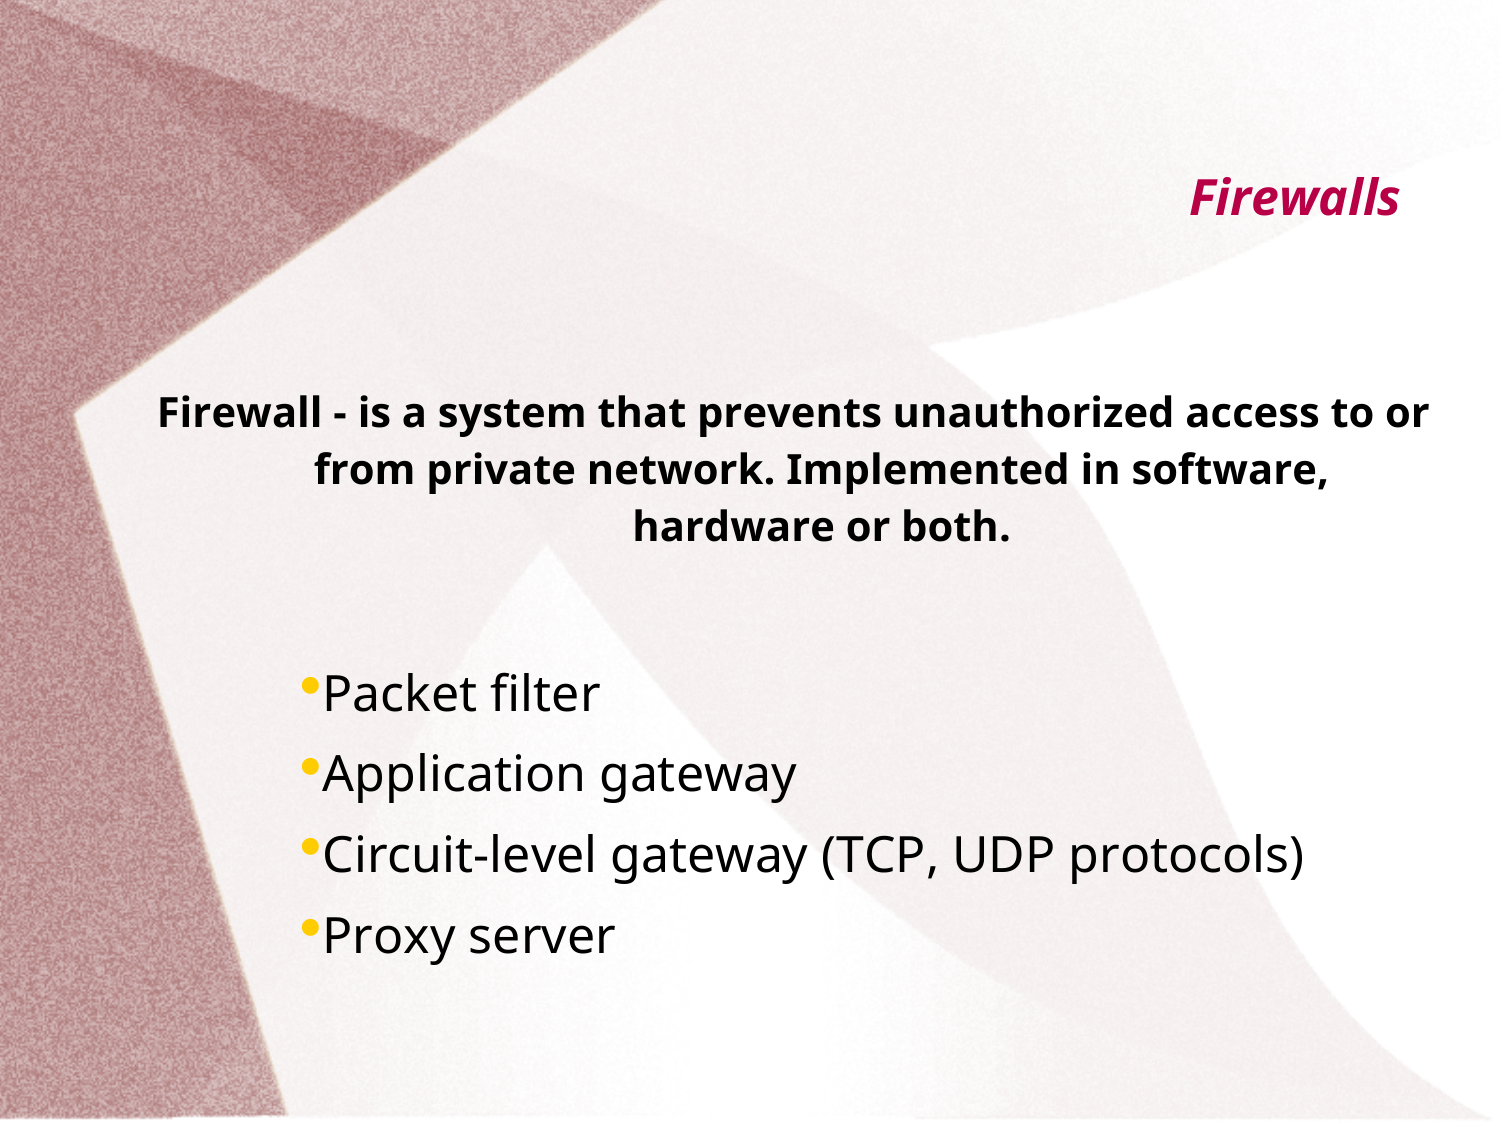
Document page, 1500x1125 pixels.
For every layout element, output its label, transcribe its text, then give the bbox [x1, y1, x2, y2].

title Firewalls [149, 112, 1417, 238]
subtitle Firewall - is a system that prevents unauthorized access to or from private network. Implemented in software, hardware or both. Packet filter Application gateway Circuit-level gateway (TCP, UDP protocols) Proxy server [137, 374, 1450, 1088]
picture [0, 0, 1500, 1125]
